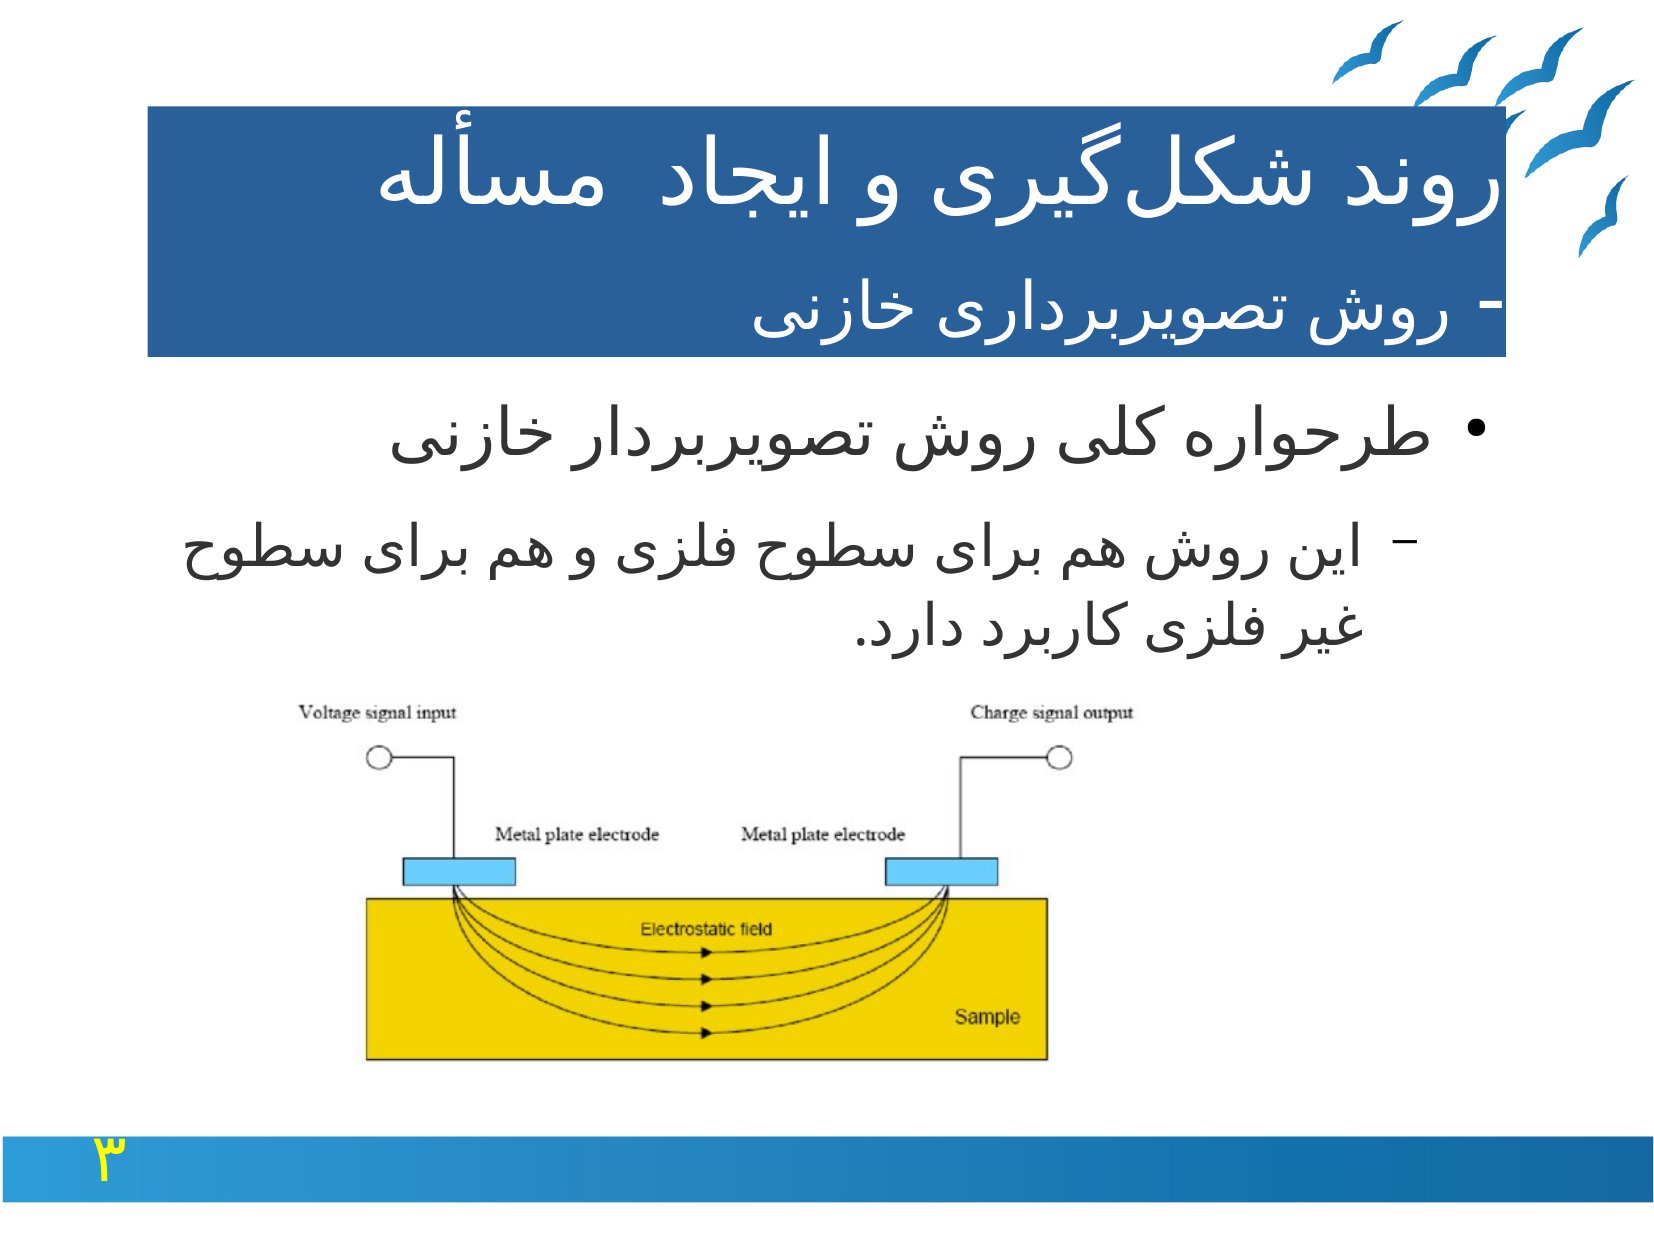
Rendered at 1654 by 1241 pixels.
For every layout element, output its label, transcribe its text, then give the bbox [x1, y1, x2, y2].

title روند شکل‌گیری و ایجاد مسأله - روش تصویربرداری خازنی [147, 106, 1506, 357]
text_box ۳ [59, 1102, 148, 1241]
list طرحواره کلی روش تصویربردار خازنی این روش هم برای سطوح فلزی و هم برای سطوح غیر فلزی کاربرد دارد. [147, 383, 1506, 1168]
picture [295, 703, 1138, 1063]
picture [0, 0, 1654, 1241]
